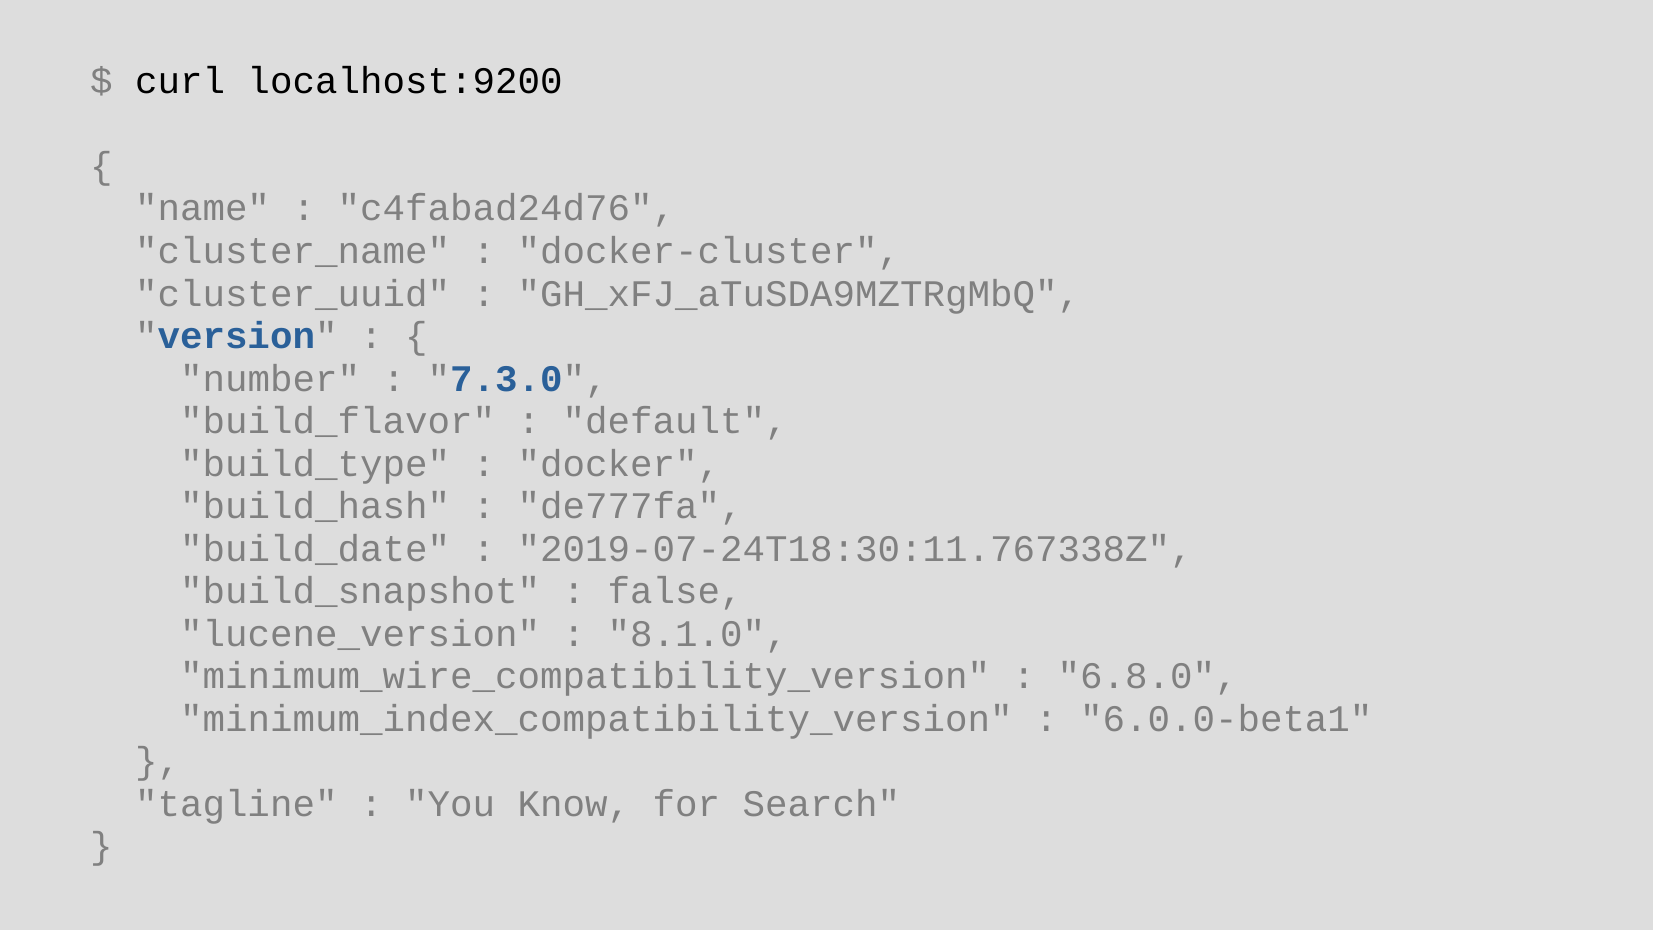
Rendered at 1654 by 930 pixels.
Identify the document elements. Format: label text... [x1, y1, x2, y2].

subtitle $ curl localhost:9200 { "name" : "c4fabad24d76", "cluster_name" : "docker-cluster", "cluster_uuid" : "GH_xFJ_aTuSDA9MZTRgMbQ", "version" : { "number" : "7.3.0", "build_flavor" : "default", "build_type" : "docker", "build_hash" : "de777fa", "build_date" : "2019-07-24T18:30:11.767338Z", "build_snapshot" : false, "lucene_version" : "8.1.0", "minimum_wire_compatibility_version" : "6.8.0", "minimum_index_compatibility_version" : "6.0.0-beta1" }, "tagline" : "You Know, for Search" } [90, 62, 1578, 871]
